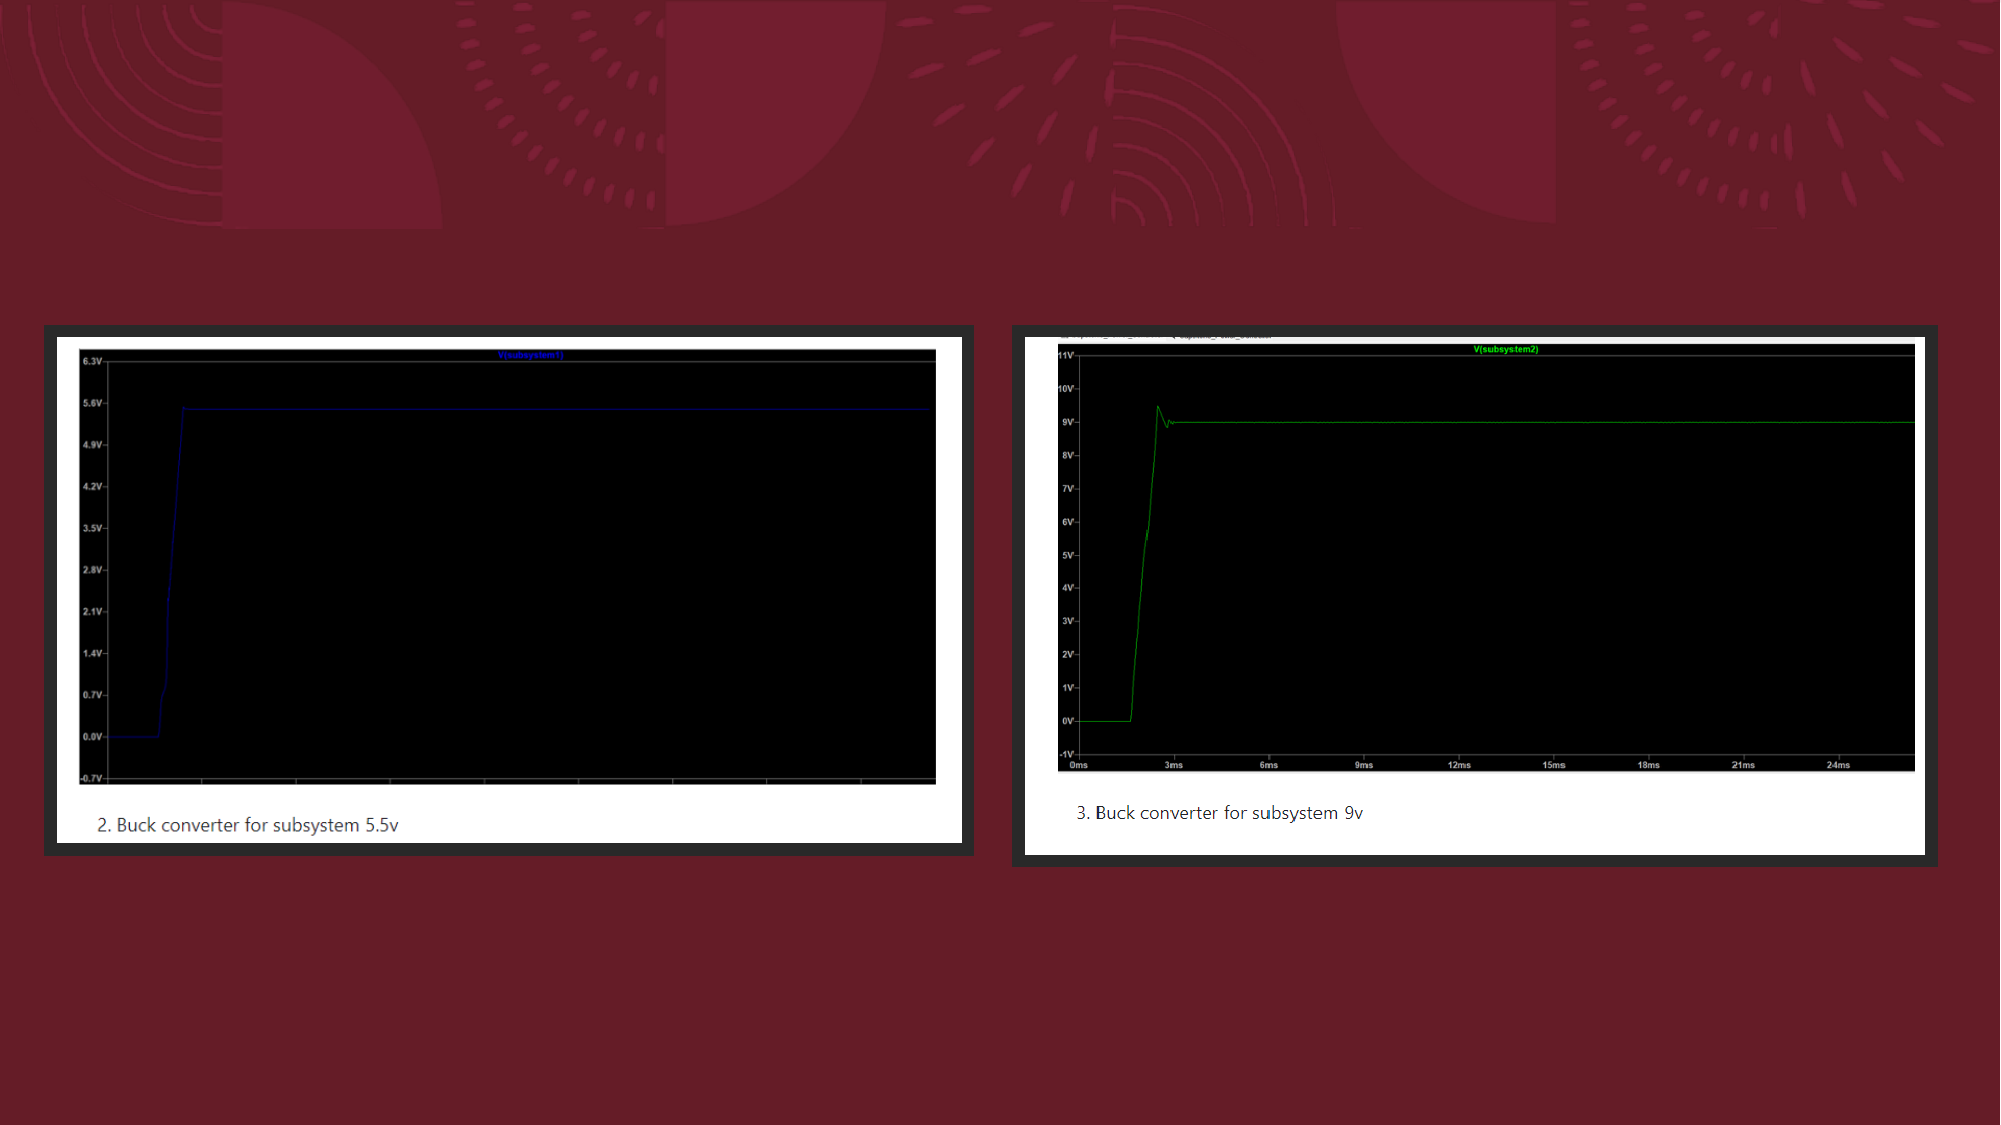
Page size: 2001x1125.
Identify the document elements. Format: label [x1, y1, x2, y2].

picture [56, 337, 962, 844]
picture [1024, 337, 1926, 855]
